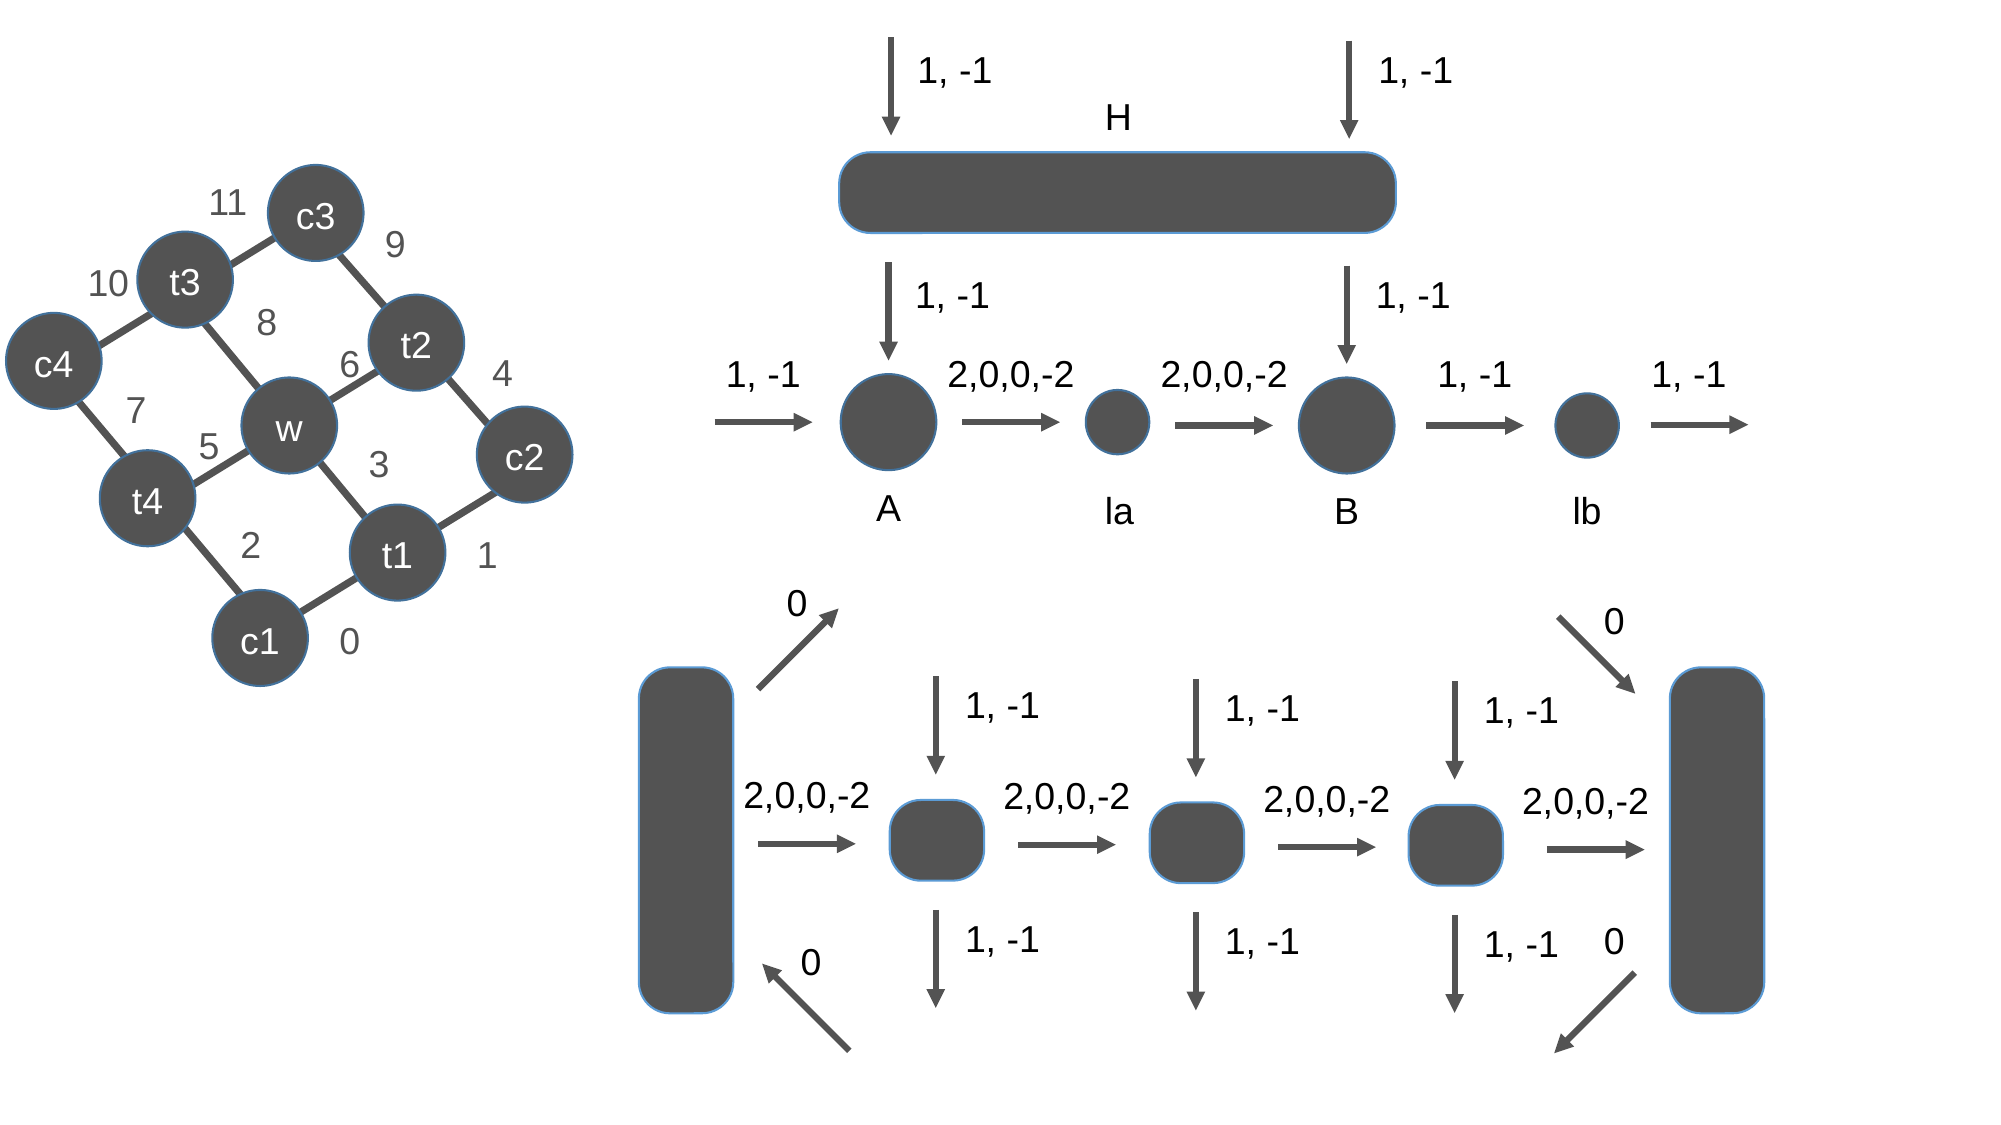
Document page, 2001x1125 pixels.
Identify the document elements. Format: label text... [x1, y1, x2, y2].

text_box c3 [295, 191, 336, 237]
text_box 0 [1603, 596, 1625, 642]
text_box la [1105, 487, 1135, 533]
text_box [99, 450, 196, 547]
text_box [137, 231, 233, 328]
text_box 2,0,0,-2 [1003, 772, 1131, 818]
text_box 9 [384, 219, 406, 265]
text_box H [1105, 92, 1133, 138]
text_box 11 [208, 177, 248, 223]
text_box t2 [400, 321, 433, 367]
text_box c4 [33, 339, 74, 385]
text_box 1, -1 [917, 45, 993, 91]
text_box 2,0,0,-2 [1522, 777, 1650, 823]
text_box [212, 589, 308, 686]
text_box 3 [368, 440, 390, 486]
text_box t1 [381, 531, 414, 577]
text_box 10 [87, 258, 130, 304]
text_box [476, 406, 573, 503]
text_box lb [1572, 487, 1602, 533]
text_box [1149, 802, 1245, 884]
text_box 2,0,0,-2 [947, 349, 1075, 395]
text_box [1298, 377, 1395, 474]
text_box 2,0,0,-2 [1160, 349, 1288, 395]
text_box 1, -1 [725, 349, 802, 395]
text_box [1669, 667, 1765, 1014]
text_box [1085, 389, 1150, 455]
text_box [638, 667, 734, 1014]
text_box 2,0,0,-2 [743, 771, 871, 817]
text_box 0 [339, 616, 361, 662]
text_box 1, -1 [1483, 686, 1560, 732]
text_box 1, -1 [1375, 270, 1452, 316]
text_box c1 [240, 616, 280, 662]
text_box A [875, 483, 902, 529]
text_box 0 [800, 937, 822, 983]
text_box 0 [1603, 917, 1625, 963]
text_box 8 [256, 297, 278, 344]
text_box [889, 799, 985, 881]
text_box [6, 312, 102, 409]
text_box [839, 152, 1396, 233]
text_box 1, -1 [1483, 919, 1560, 965]
text_box [1408, 804, 1504, 886]
text_box t3 [169, 258, 201, 304]
text_box 5 [198, 421, 220, 467]
text_box 2,0,0,-2 [1263, 774, 1391, 820]
text_box 6 [339, 339, 361, 385]
text_box 1, -1 [1651, 349, 1727, 395]
text_box [241, 377, 338, 474]
text_box 0 [786, 578, 808, 624]
text_box 1 [476, 531, 498, 577]
text_box B [1334, 487, 1360, 533]
text_box 4 [491, 348, 513, 394]
text_box 1, -1 [1378, 45, 1454, 91]
text_box 1, -1 [1437, 349, 1513, 395]
text_box [368, 294, 465, 391]
text_box 1, -1 [1225, 917, 1301, 963]
text_box 7 [125, 385, 147, 431]
text_box [267, 164, 364, 261]
text_box [840, 374, 937, 471]
text_box [349, 504, 446, 601]
text_box 1, -1 [915, 270, 991, 316]
text_box 1, -1 [1225, 683, 1301, 729]
text_box 1, -1 [965, 914, 1041, 960]
text_box c2 [504, 433, 545, 479]
text_box [1555, 393, 1619, 458]
text_box 2 [240, 521, 262, 567]
text_box t4 [131, 476, 164, 523]
text_box 1, -1 [965, 681, 1041, 727]
text_box w [275, 404, 303, 450]
